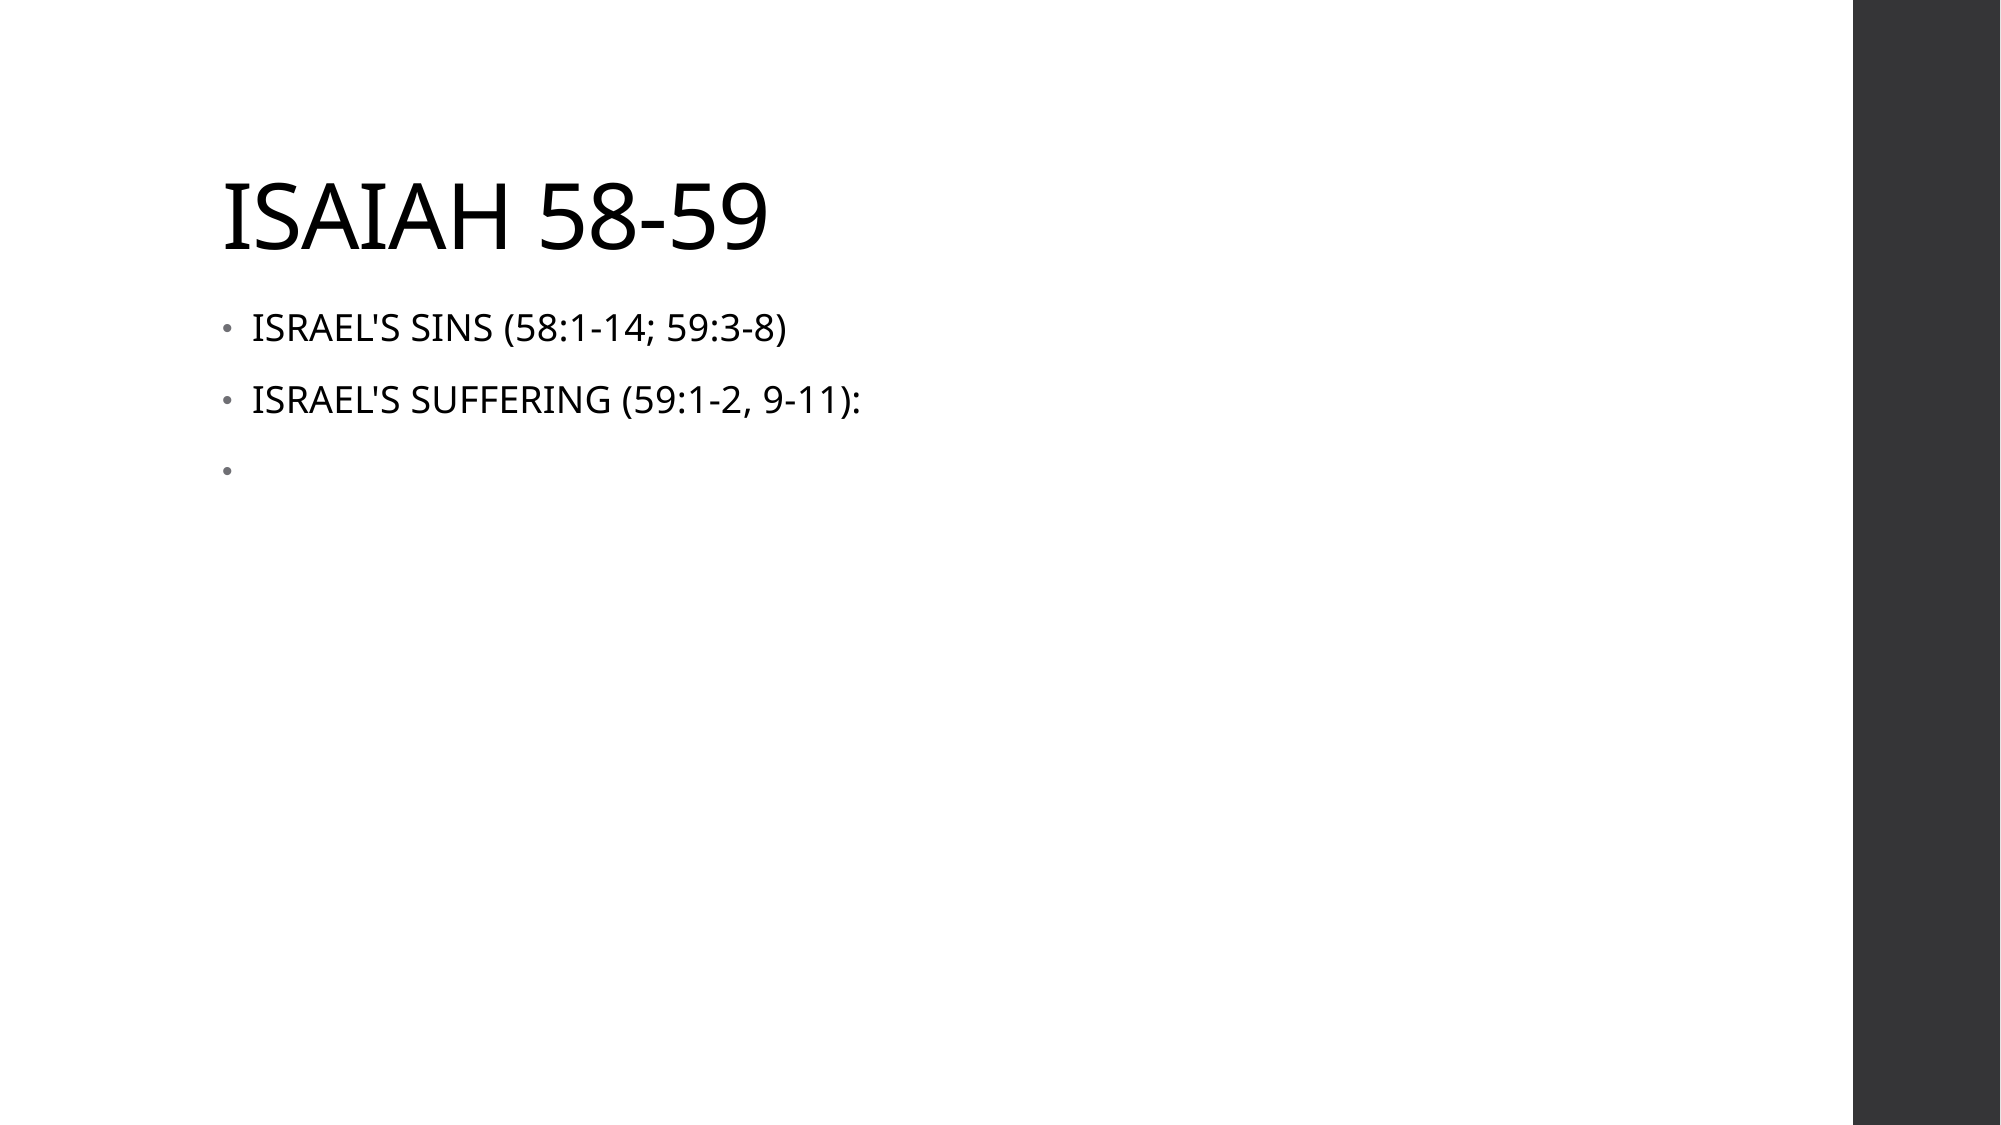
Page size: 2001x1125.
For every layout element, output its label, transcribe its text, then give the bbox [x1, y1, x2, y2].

title ISAIAH 58-59 [206, 60, 1797, 278]
list ISRAEL'S SINS (58:1-14; 59:3-8) ISRAEL'S SUFFERING (59:1-2, 9-11): [206, 299, 1617, 1014]
